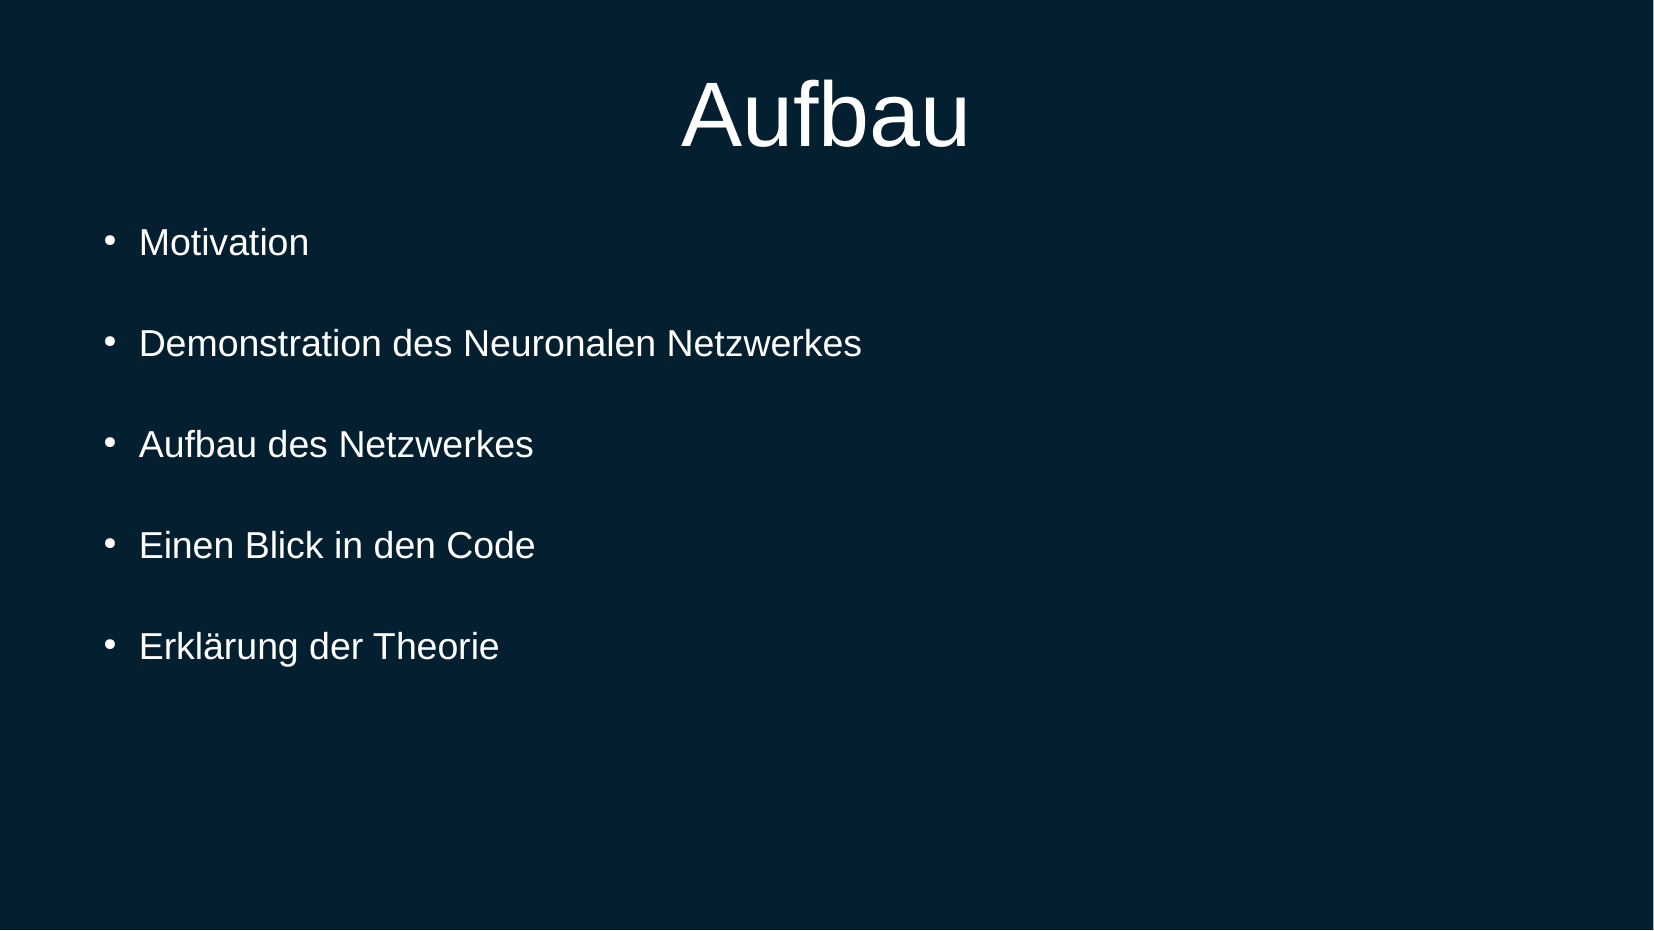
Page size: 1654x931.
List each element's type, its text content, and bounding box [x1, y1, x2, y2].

text_box Motivation Demonstration des Neuronalen Netzwerkes Aufbau des Netzwerkes Einen Blick in den Code Erklärung der Theorie [88, 213, 1565, 675]
title Aufbau [82, 37, 1571, 193]
